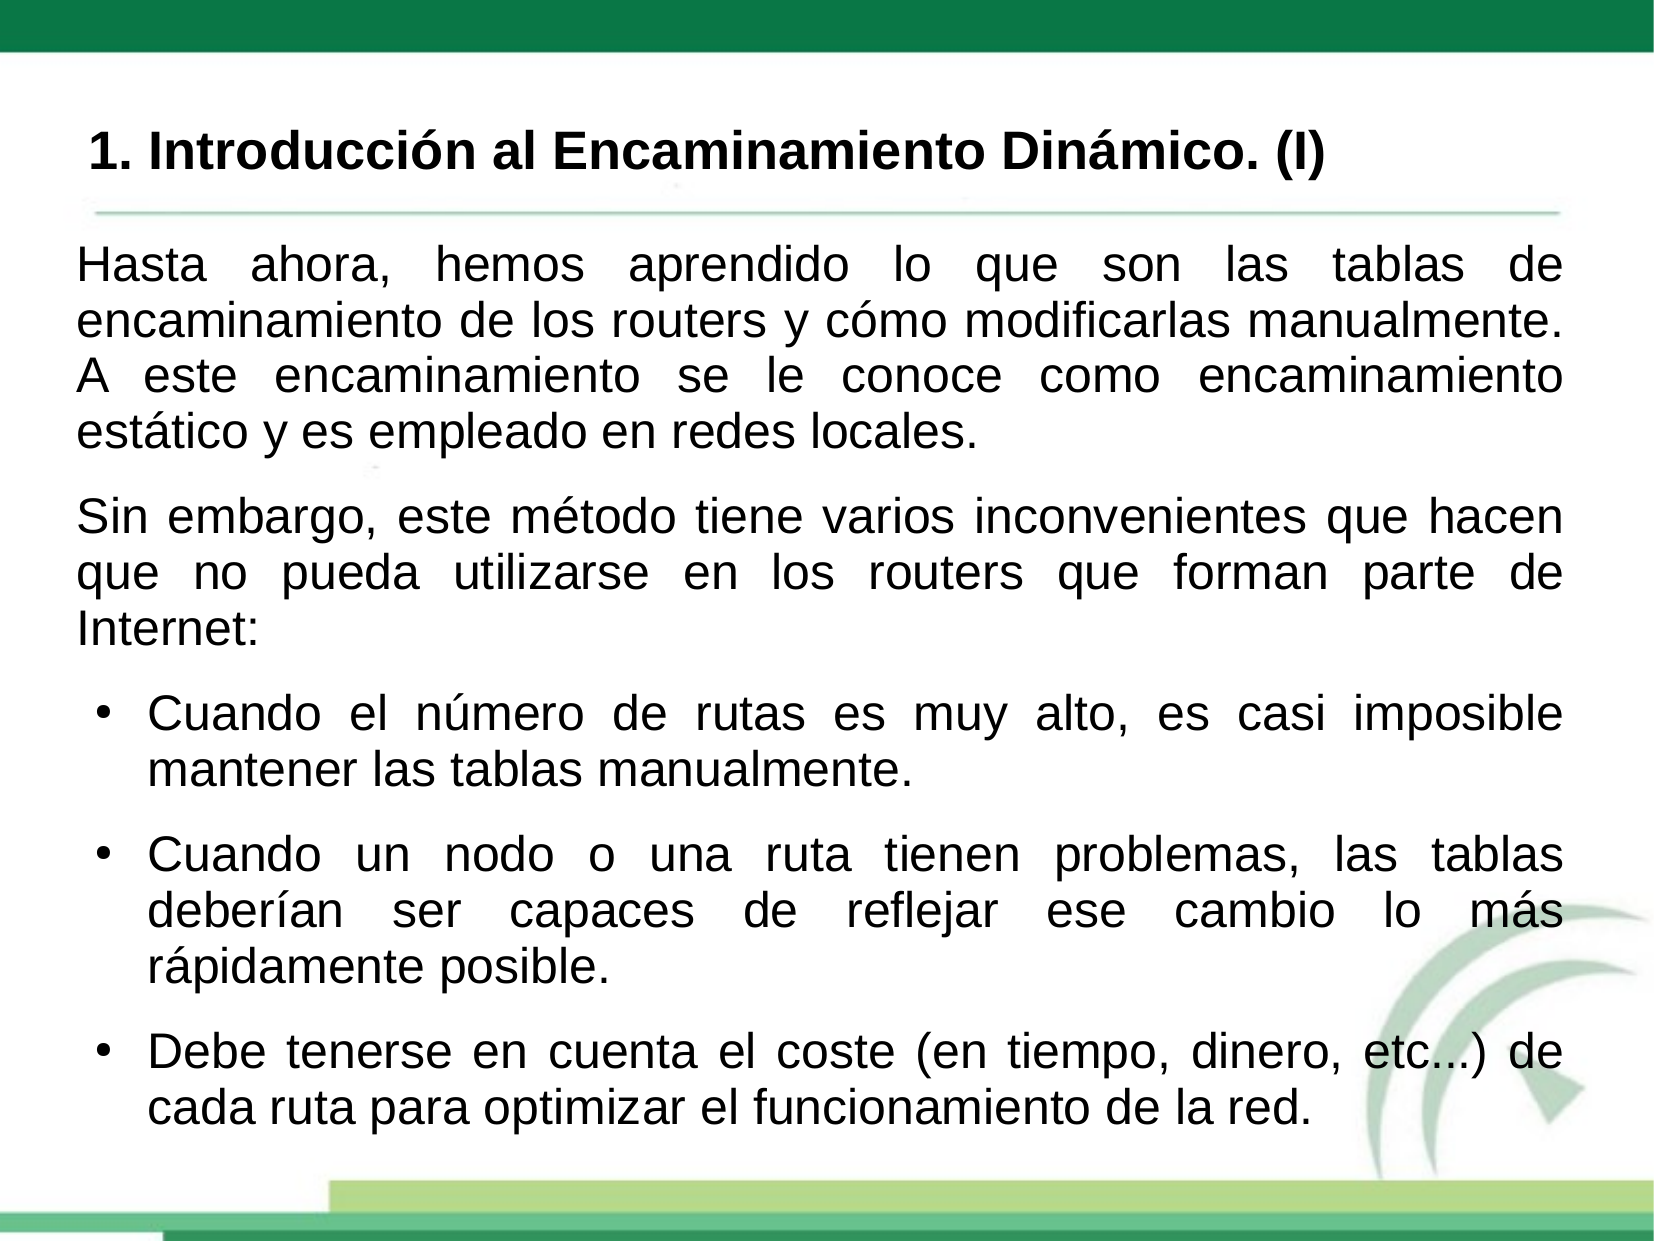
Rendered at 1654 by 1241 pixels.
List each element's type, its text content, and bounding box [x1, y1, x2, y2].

title 1. Introducción al Encaminamiento Dinámico. (I) [88, 46, 1577, 254]
list Hasta ahora, hemos aprendido lo que son las tablas de encaminamiento de los routers y cómo modificarlas manualmente. A este encaminamiento se le conoce como encaminamiento estático y es empleado en redes locales. Sin embargo, este método tiene varios inconvenientes que hacen que no pueda utilizarse en los routers que forman parte de Internet: Cuando el número de rutas es muy alto, es casi imposible mantener las tablas manualmente. Cuando un nodo o una ruta tienen problemas, las tablas deberían ser capaces de reflejar ese cambio lo más rápidamente posible. Debe tenerse en cuenta el coste (en tiempo, dinero, etc...) de cada ruta para optimizar el funcionamiento de la red. [76, 236, 1565, 1135]
picture [0, 0, 1654, 1241]
